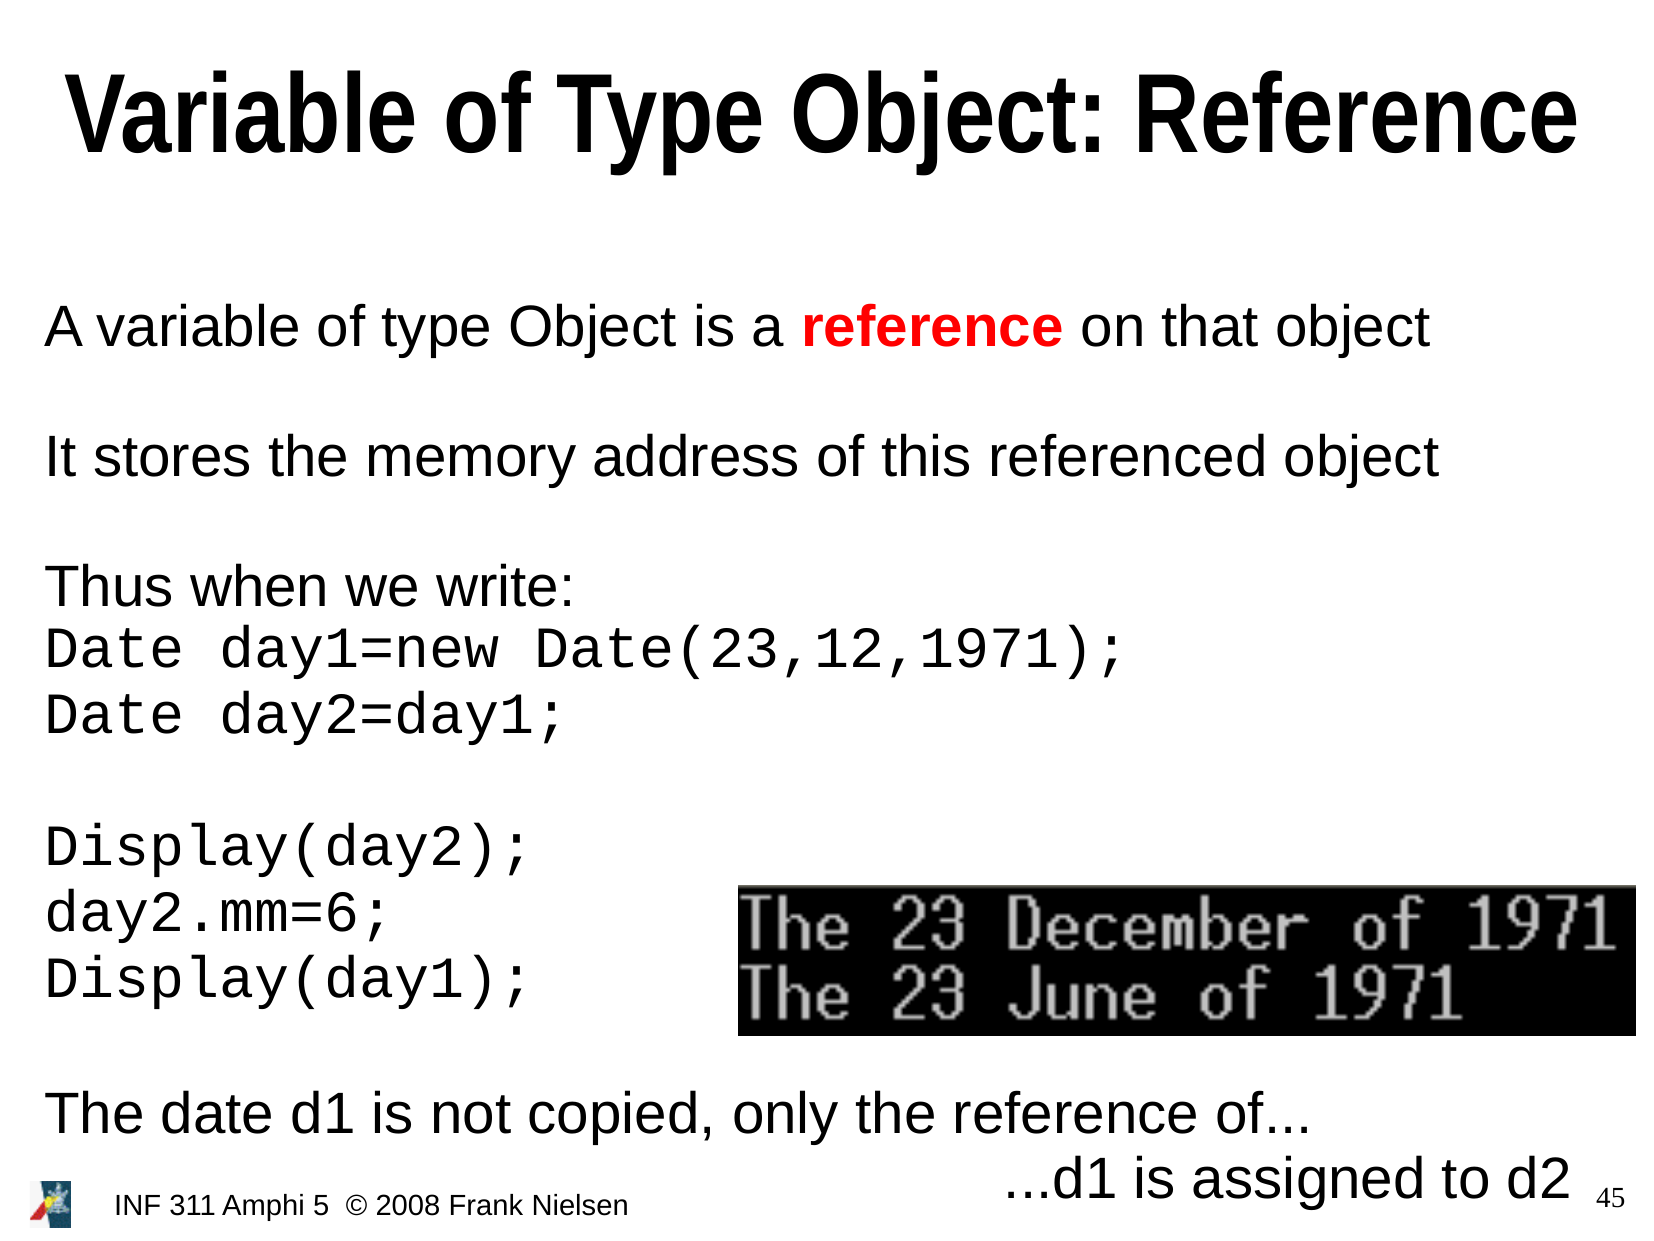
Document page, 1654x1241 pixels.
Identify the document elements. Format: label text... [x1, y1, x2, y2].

text_box Variable of Type Object: Reference [49, 39, 1595, 184]
picture [738, 885, 1636, 1036]
text_box A variable of type Object is a reference on that object It stores the memory address of this referenced object Thus when we write: Date day1=new Date(23,12,1971); Date day2=day1; Display(day2); day2.mm=6; Display(day1); The date d1 is not copied, only the reference of... ...d1 is assigned to d2 [29, 286, 1588, 1241]
